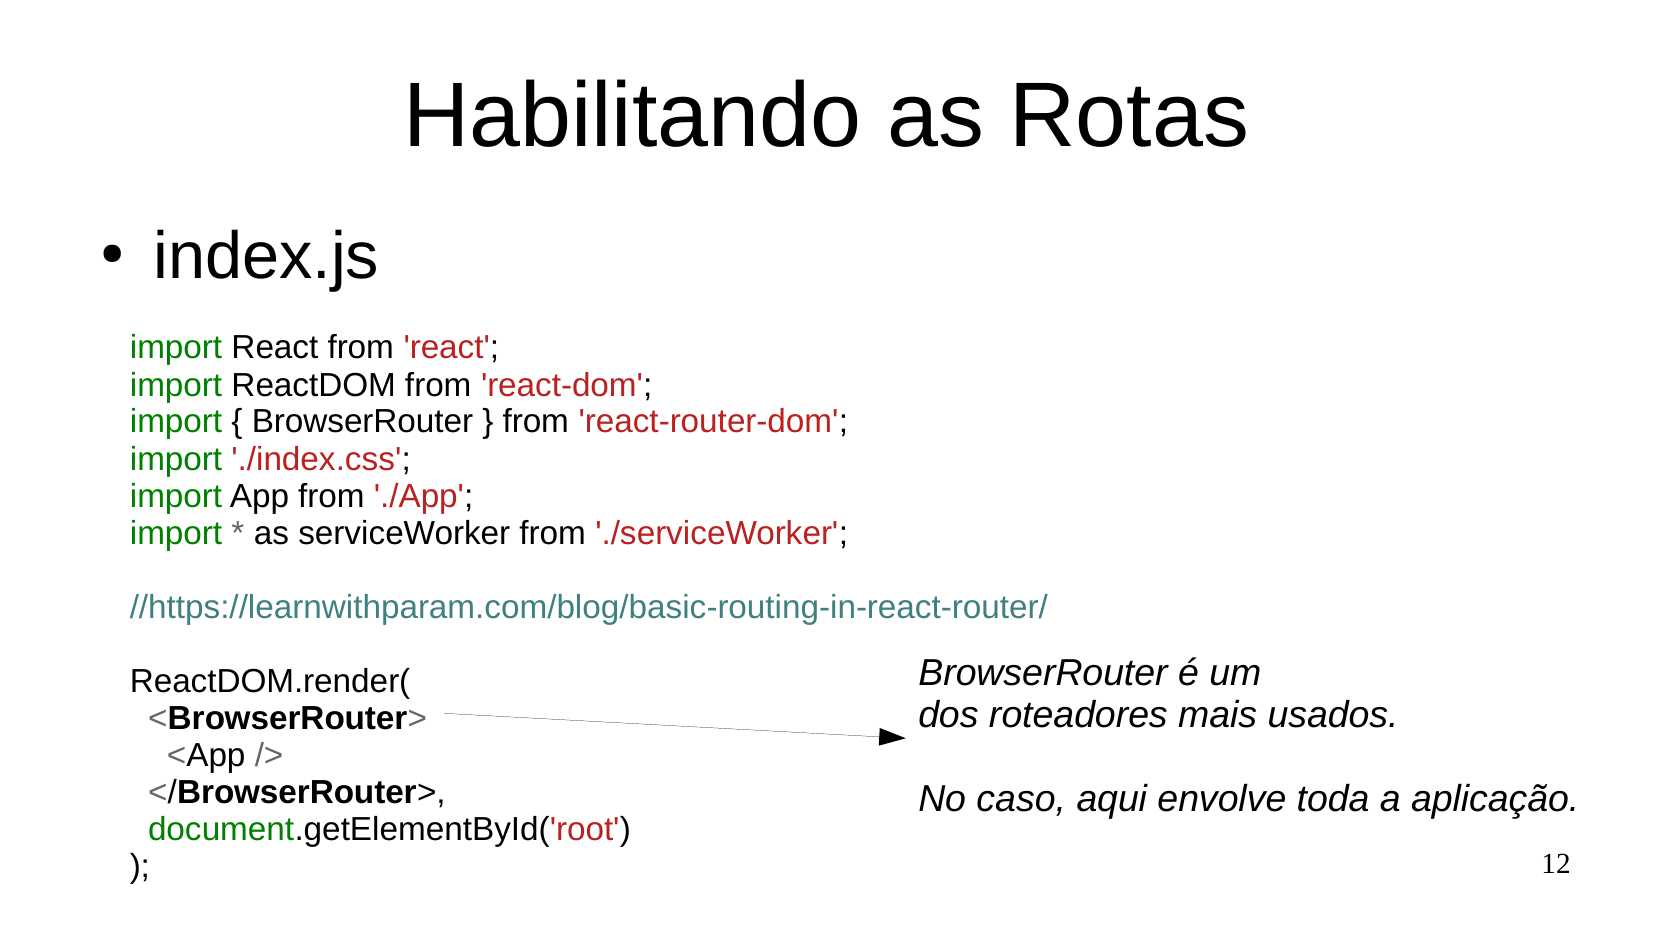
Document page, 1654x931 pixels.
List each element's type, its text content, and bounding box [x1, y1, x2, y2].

text_box import React from 'react'; import ReactDOM from 'react-dom'; import { BrowserRouter } from 'react-router-dom'; import './index.css'; import App from './App'; import * as serviceWorker from './serviceWorker'; //https://learnwithparam.com/blog/basic-routing-in-react-router/ ReactDOM.render( <BrowserRouter> <App /> </BrowserRouter>, document.getElementById('root') ); [114, 321, 1372, 892]
list index.js [82, 217, 1571, 758]
title Habilitando as Rotas [82, 37, 1571, 193]
text_box BrowserRouter é um dos roteadores mais usados. No caso, aqui envolve toda a aplicação. [903, 644, 1595, 828]
